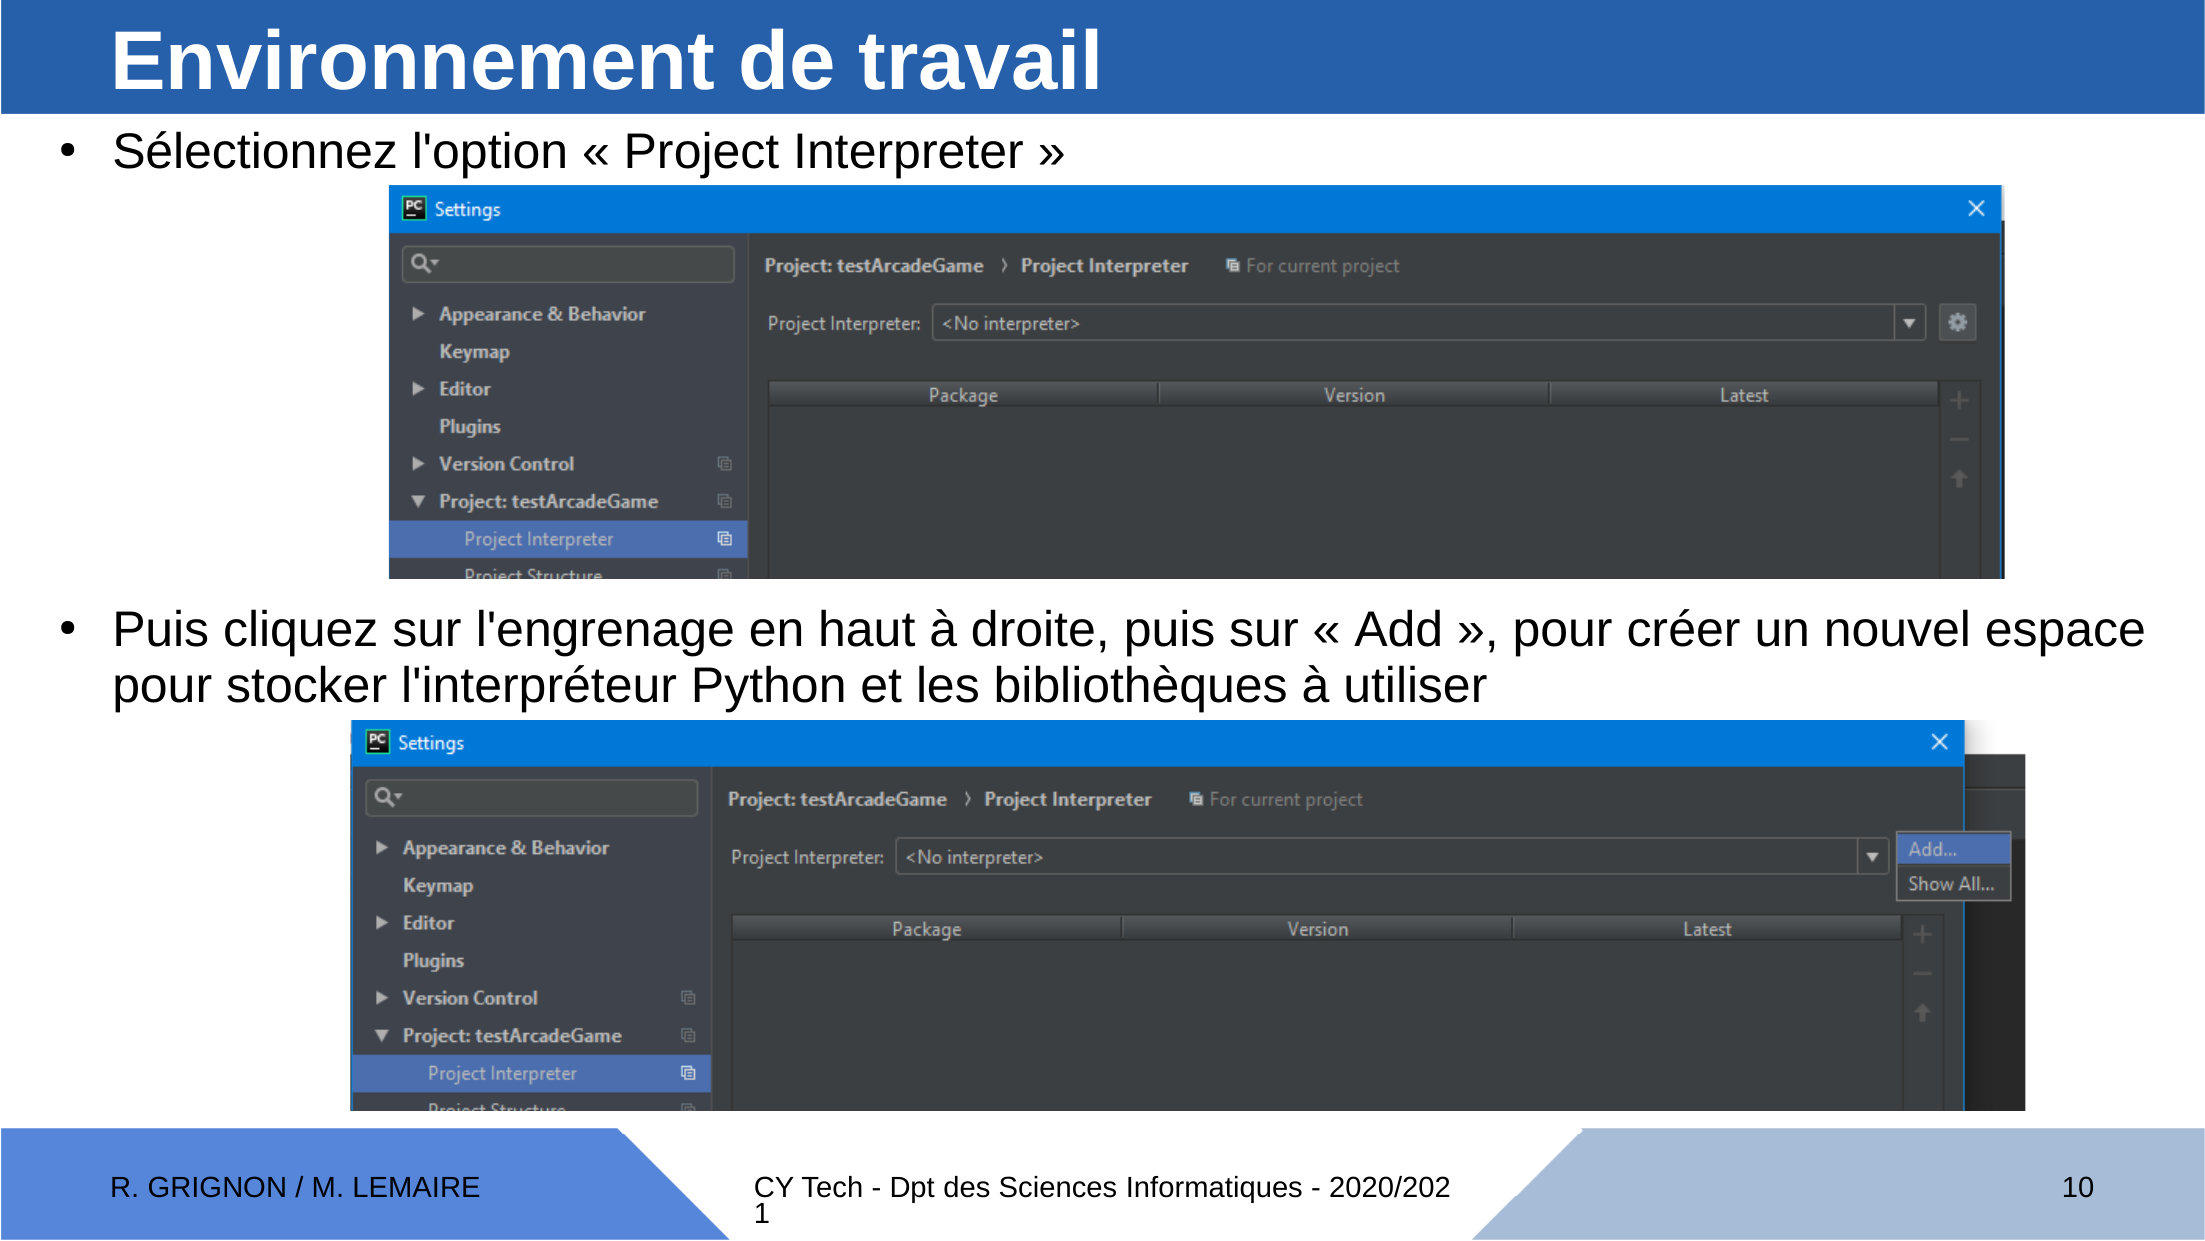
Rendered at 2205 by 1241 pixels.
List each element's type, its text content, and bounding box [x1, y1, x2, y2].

picture [0, 0, 2205, 1241]
list Sélectionnez l'option « Project Interpreter » Puis cliquez sur l'engrenage en haut à droite, puis sur « Add », pour créer un nouvel espace pour stocker l'interpréteur Python et les bibliothèques à utiliser [41, 193, 2191, 1063]
title Environnement de travail [110, 49, 2095, 193]
